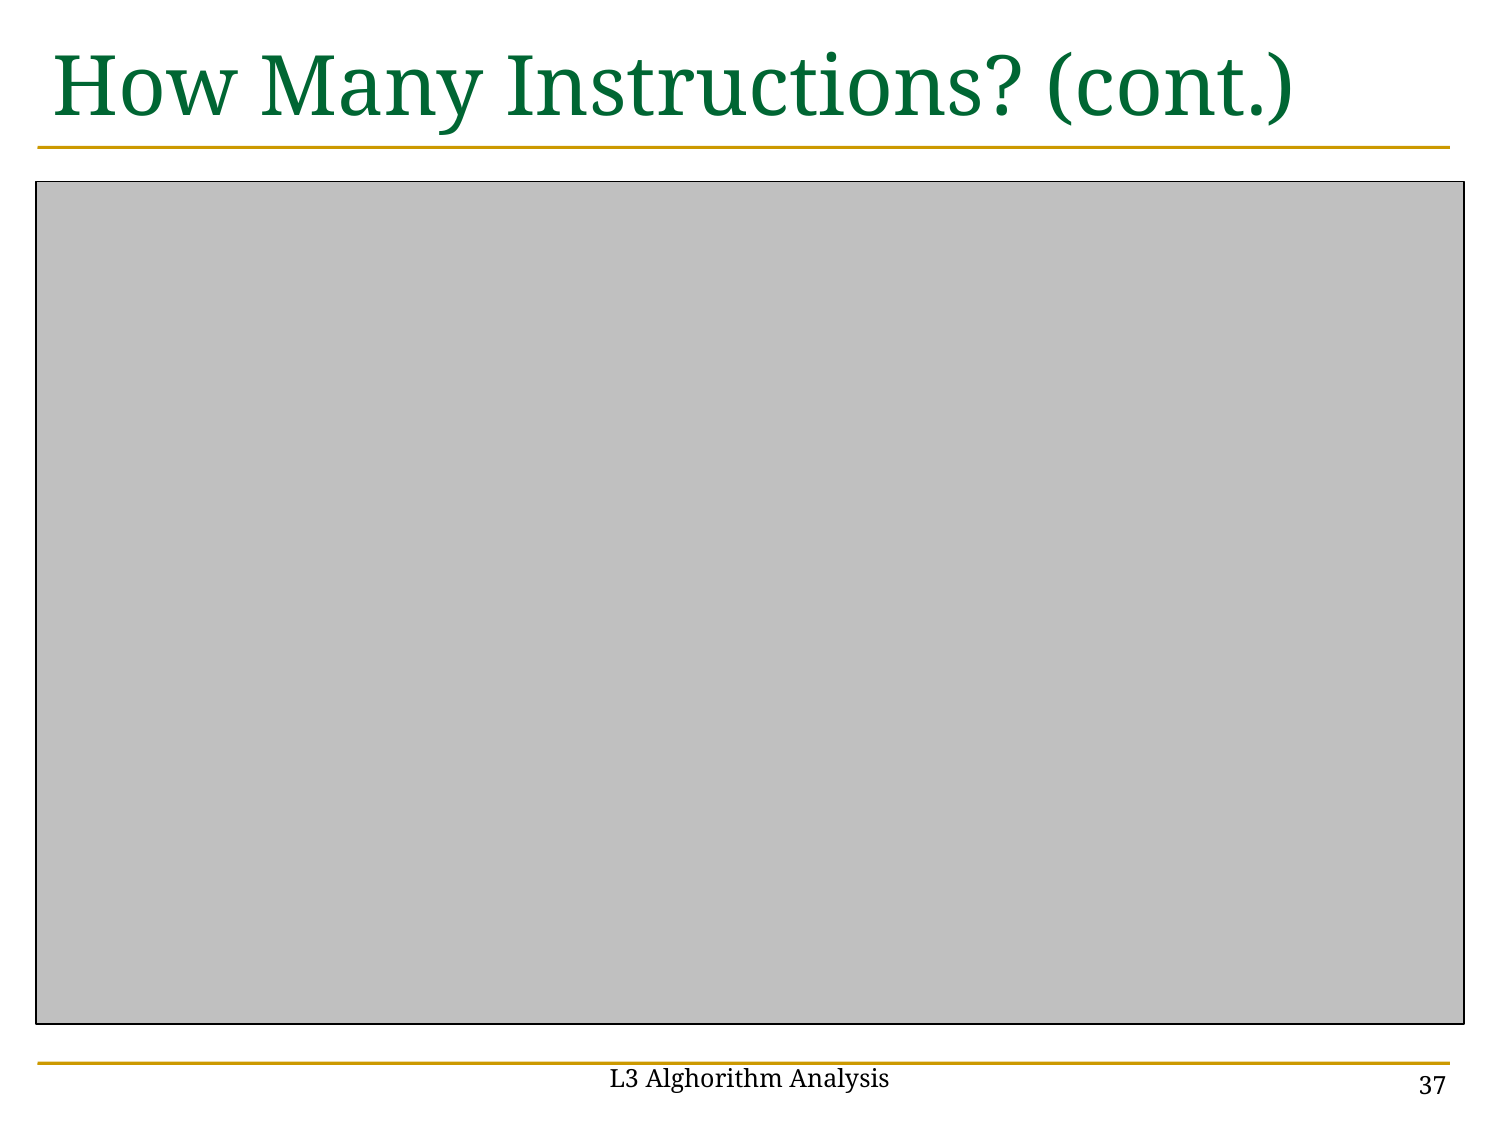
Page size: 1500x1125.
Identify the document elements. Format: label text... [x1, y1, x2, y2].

slide_number <number> [1111, 1036, 1462, 1112]
footer L3 Alghorithm Analysis [512, 1025, 988, 1100]
title How Many Instructions? (cont.) [37, 24, 1450, 181]
text_box [36, 181, 1464, 1024]
